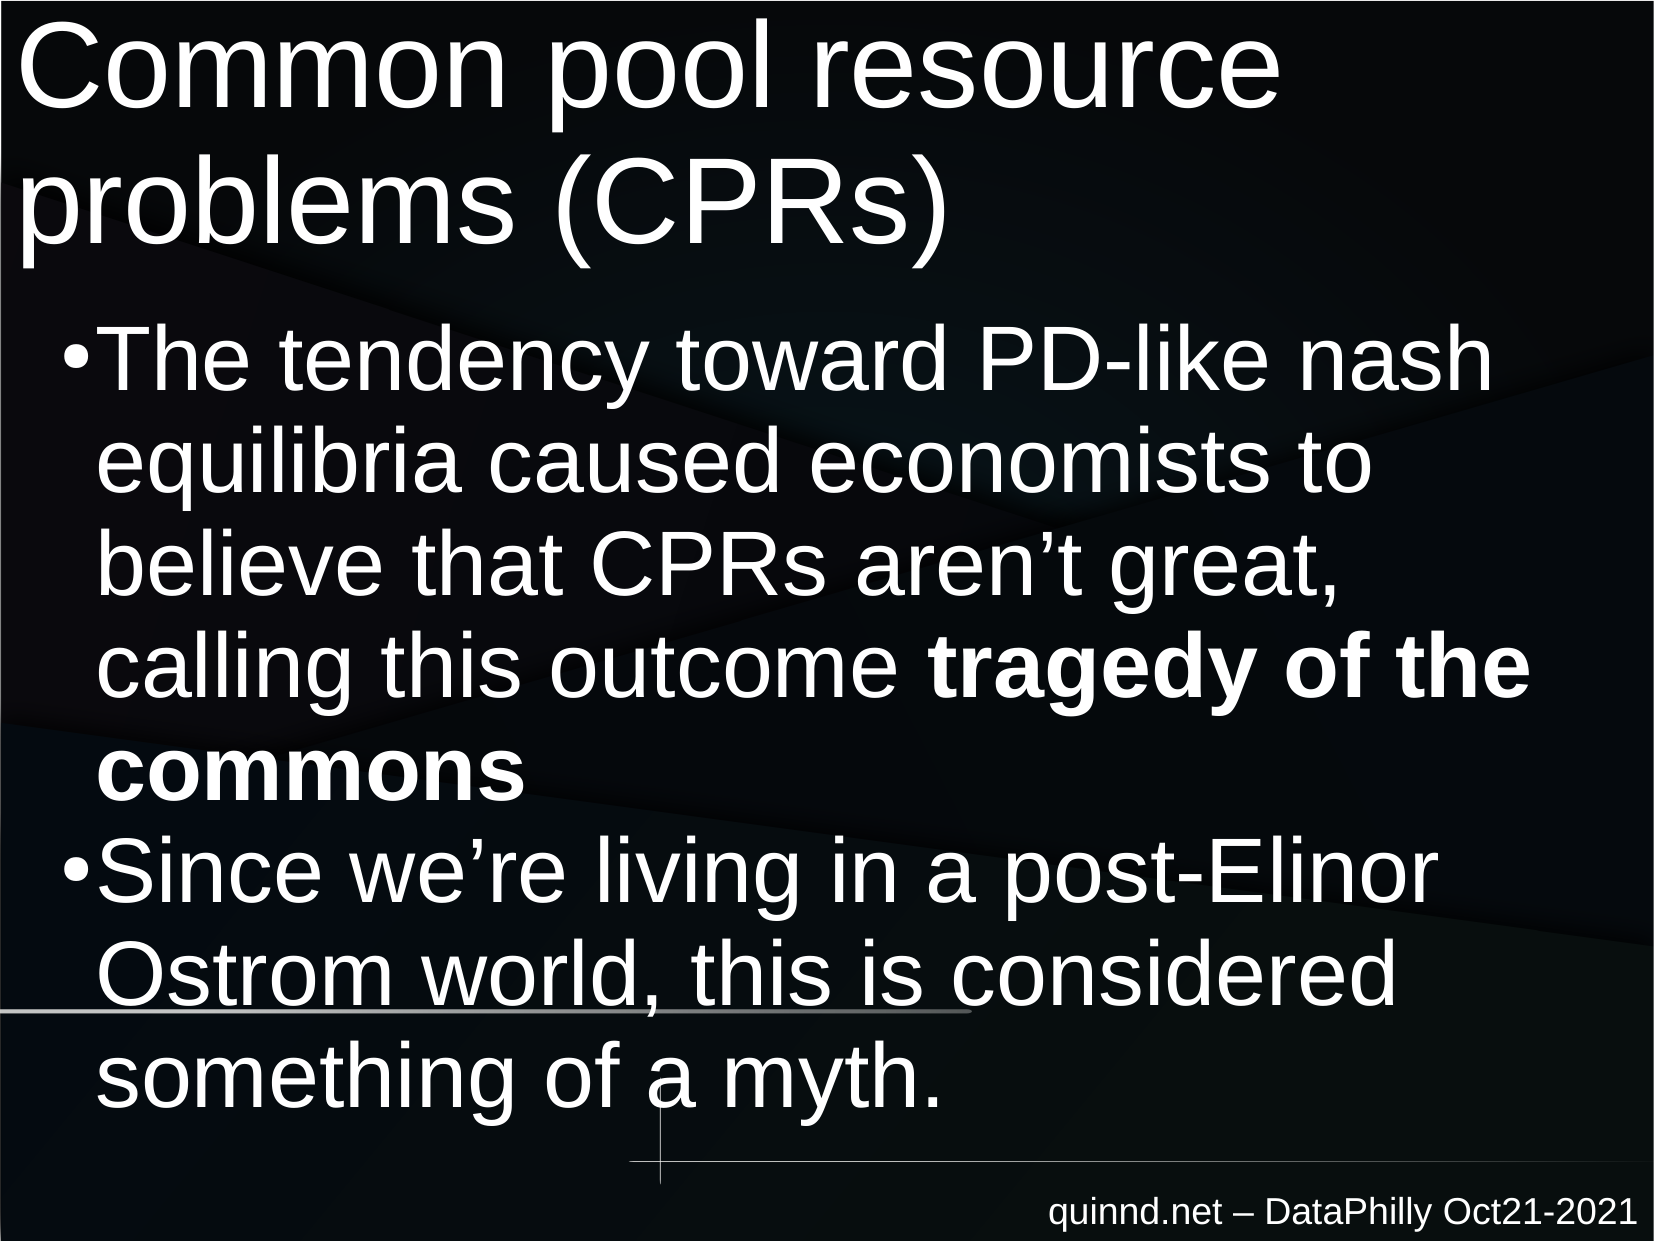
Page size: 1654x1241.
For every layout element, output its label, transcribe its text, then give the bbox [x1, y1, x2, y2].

text_box The tendency toward PD-like nash equilibria caused economists to believe that CPRs aren’t great, calling this outcome tragedy of the commons Since we’re living in a post-Elinor Ostrom world, this is considered something of a myth. [45, 300, 1621, 1135]
title Common pool resource problems (CPRs) [15, 0, 1651, 271]
picture [0, 0, 1654, 1241]
